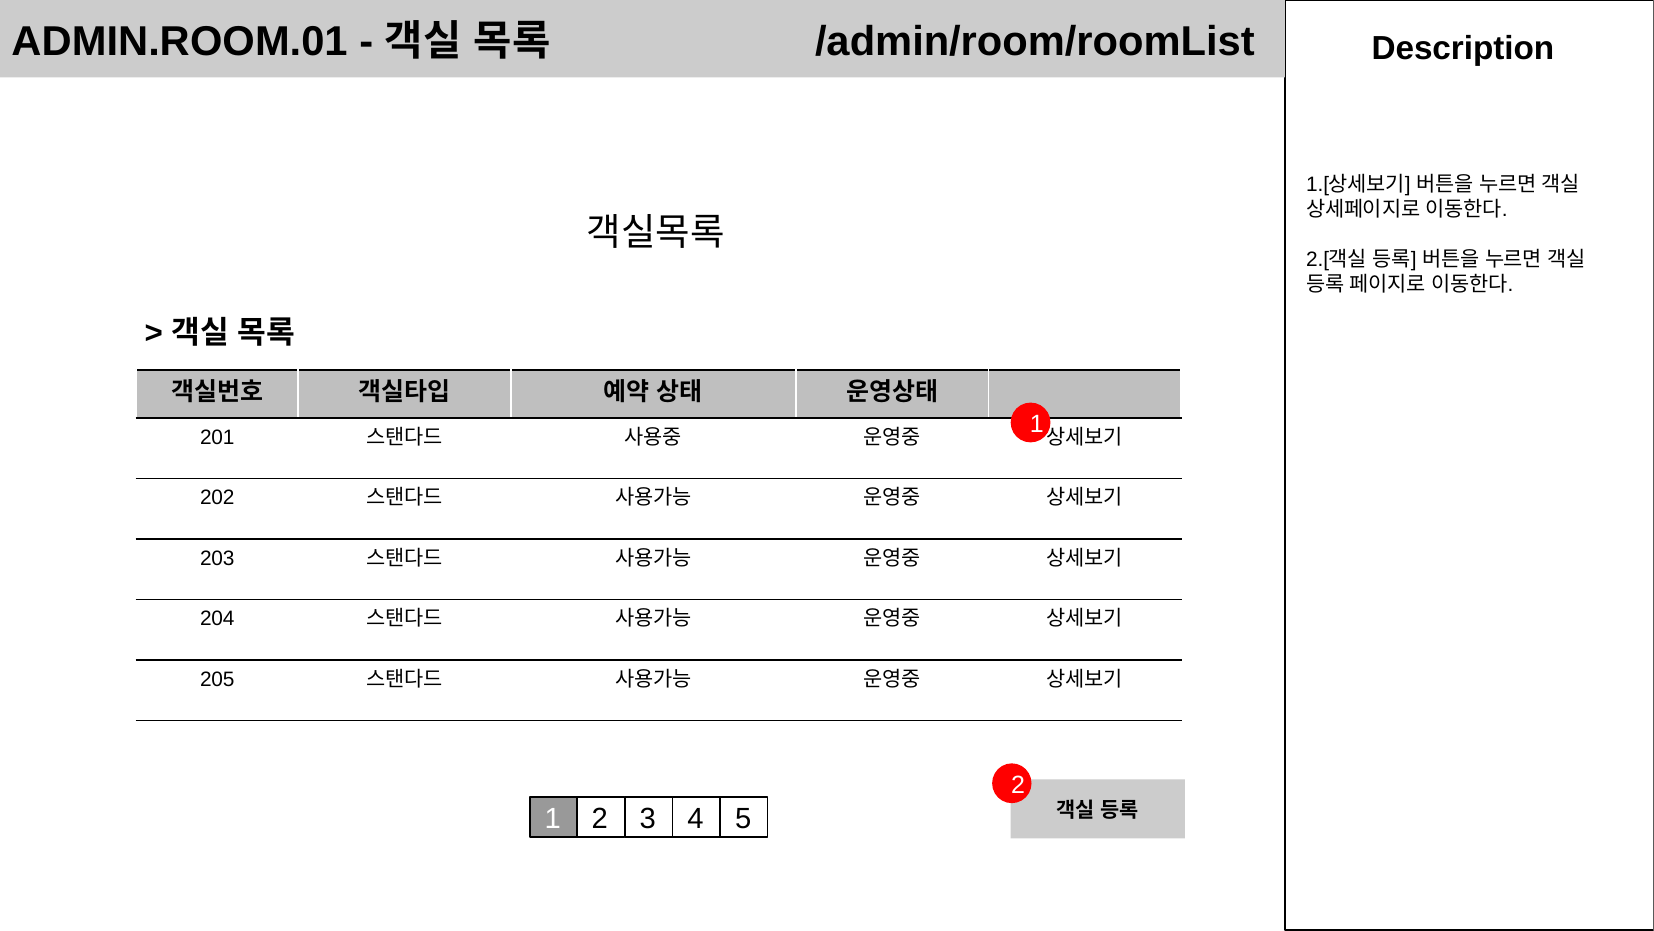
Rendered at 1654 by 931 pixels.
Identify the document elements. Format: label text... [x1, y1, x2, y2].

table_cell 운영중 [797, 661, 988, 720]
table_cell 스탠다드 [299, 479, 510, 538]
table_header 객실번호 [137, 371, 297, 417]
table_cell 운영중 [797, 540, 988, 599]
table_cell 사용중 [512, 419, 795, 478]
table_cell 사용가능 [512, 661, 795, 720]
text_box 1 [529, 797, 576, 837]
text_box 1 [1010, 402, 1051, 443]
text_box 2 [576, 797, 624, 837]
table_cell 205 [137, 661, 297, 720]
table_cell 사용가능 [512, 479, 795, 538]
text_box 1.[상세보기] 버튼을 누르면 객실 상세페이지로 이동한다. 2.[객실 등록] 버튼을 누르면 객실 등록 페이지로 이동한다. [1291, 163, 1641, 931]
table_cell 사용가능 [512, 600, 795, 659]
table_cell 운영중 [797, 419, 988, 478]
table_cell 스탠다드 [299, 661, 510, 720]
table_cell 사용가능 [512, 540, 795, 599]
text_box 5 [720, 797, 768, 837]
text_box 객실목록 [531, 200, 780, 259]
text_box ADMIN.ROOM.01 - 객실 목록 /admin/room/roomList [0, 0, 1285, 78]
table_cell 스탠다드 [299, 419, 510, 478]
table_cell 상세보기 [989, 661, 1180, 720]
table_cell 운영중 [797, 479, 988, 538]
table_cell 스탠다드 [299, 600, 510, 659]
text_box 객실 등록 [1010, 779, 1185, 839]
table_cell 204 [137, 600, 297, 659]
table_cell 201 [137, 419, 297, 478]
text_box > 객실 목록 [129, 304, 473, 356]
table_header 객실타입 [299, 371, 510, 417]
table_header 운영상태 [797, 371, 988, 417]
table_header 예약 상태 [512, 371, 795, 417]
table_cell 상세보기 [989, 419, 1180, 478]
text_box 4 [672, 797, 720, 837]
table_cell 운영중 [797, 600, 988, 659]
text_box [1285, 0, 1654, 930]
table_cell 상세보기 [989, 540, 1180, 599]
table_cell 202 [137, 479, 297, 538]
table_header [989, 371, 1180, 417]
table_cell 스탠다드 [299, 540, 510, 599]
table_cell 상세보기 [989, 600, 1180, 659]
table_cell 상세보기 [989, 479, 1180, 538]
table_cell 203 [137, 540, 297, 599]
text_box Description [1291, 18, 1635, 78]
text_box 3 [624, 797, 672, 837]
text_box 2 [992, 763, 1032, 804]
